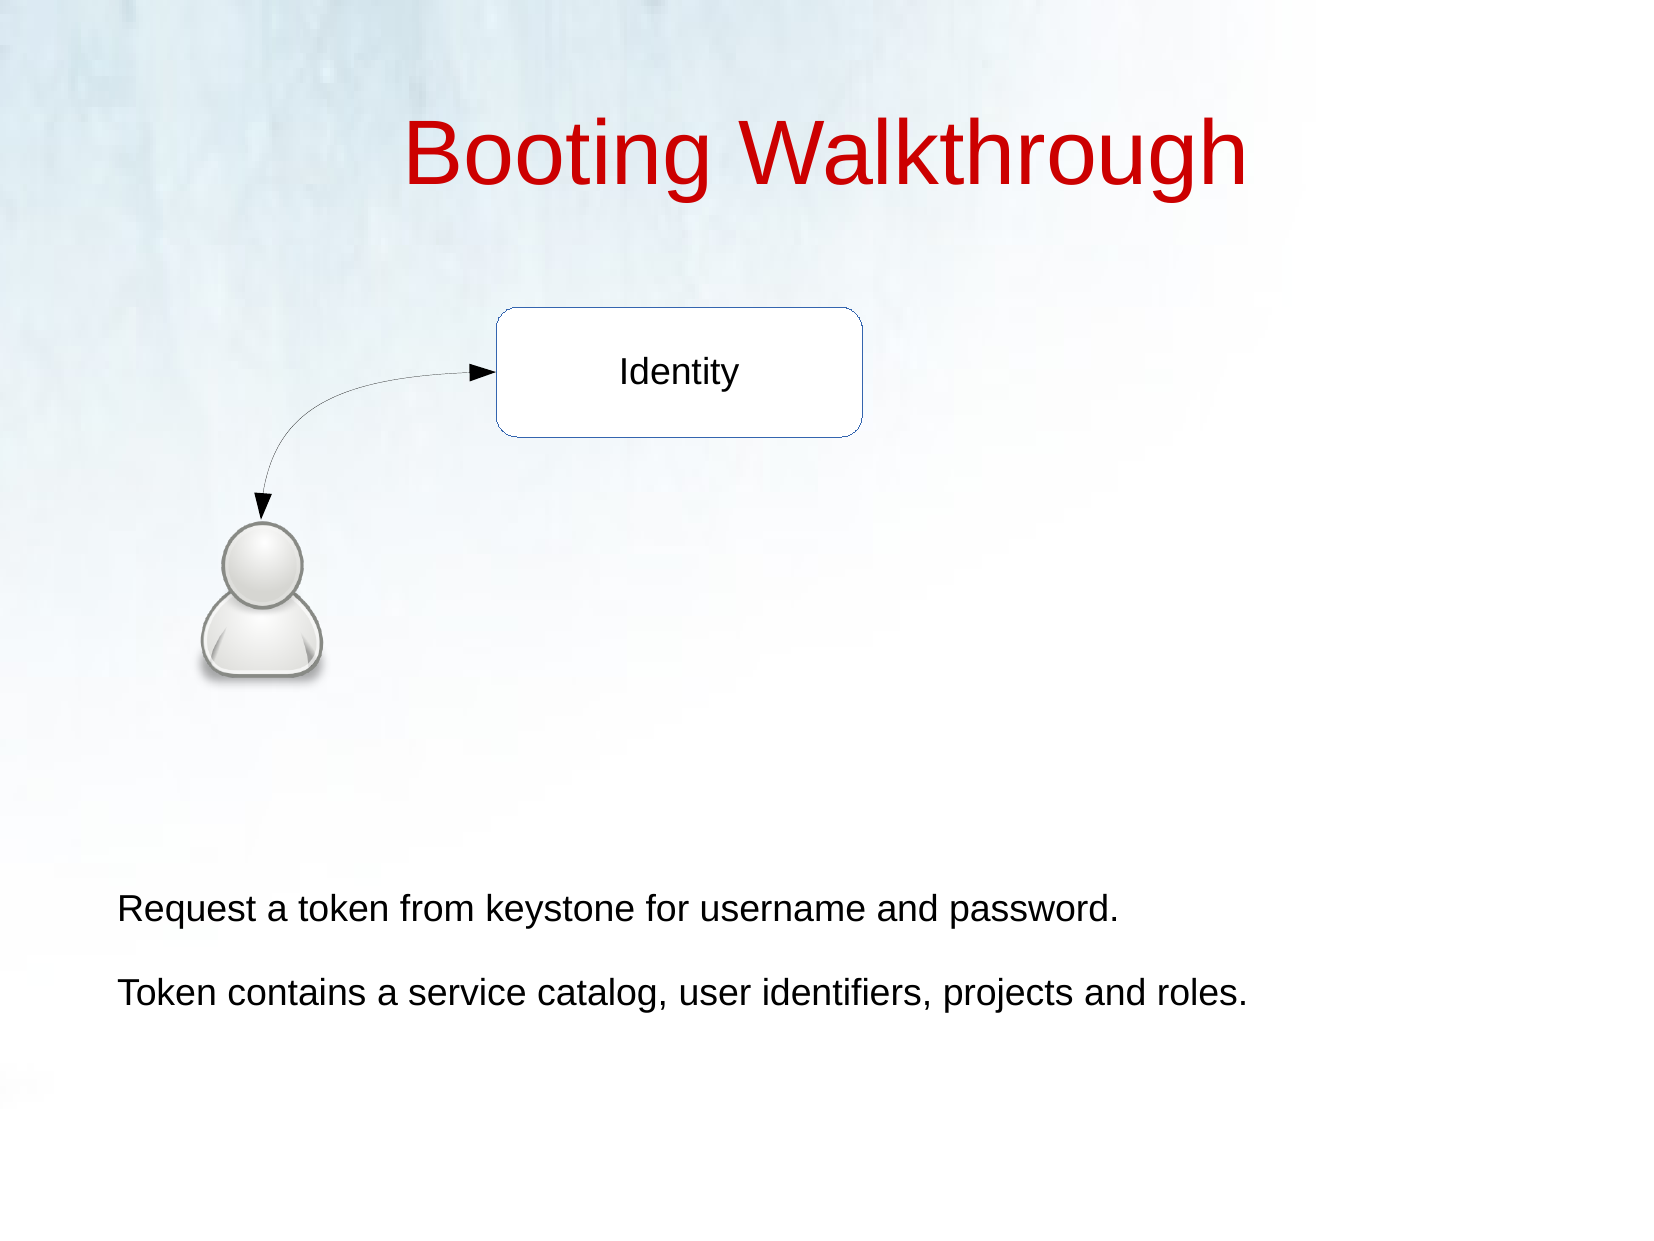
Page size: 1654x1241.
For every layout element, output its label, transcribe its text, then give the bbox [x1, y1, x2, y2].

picture [0, 0, 1654, 1241]
text_box Identity [496, 307, 863, 438]
title Booting Walkthrough [82, 49, 1571, 257]
text_box Request a token from keystone for username and password. Token contains a service catalog, user identifiers, projects and roles. [102, 880, 1371, 1147]
